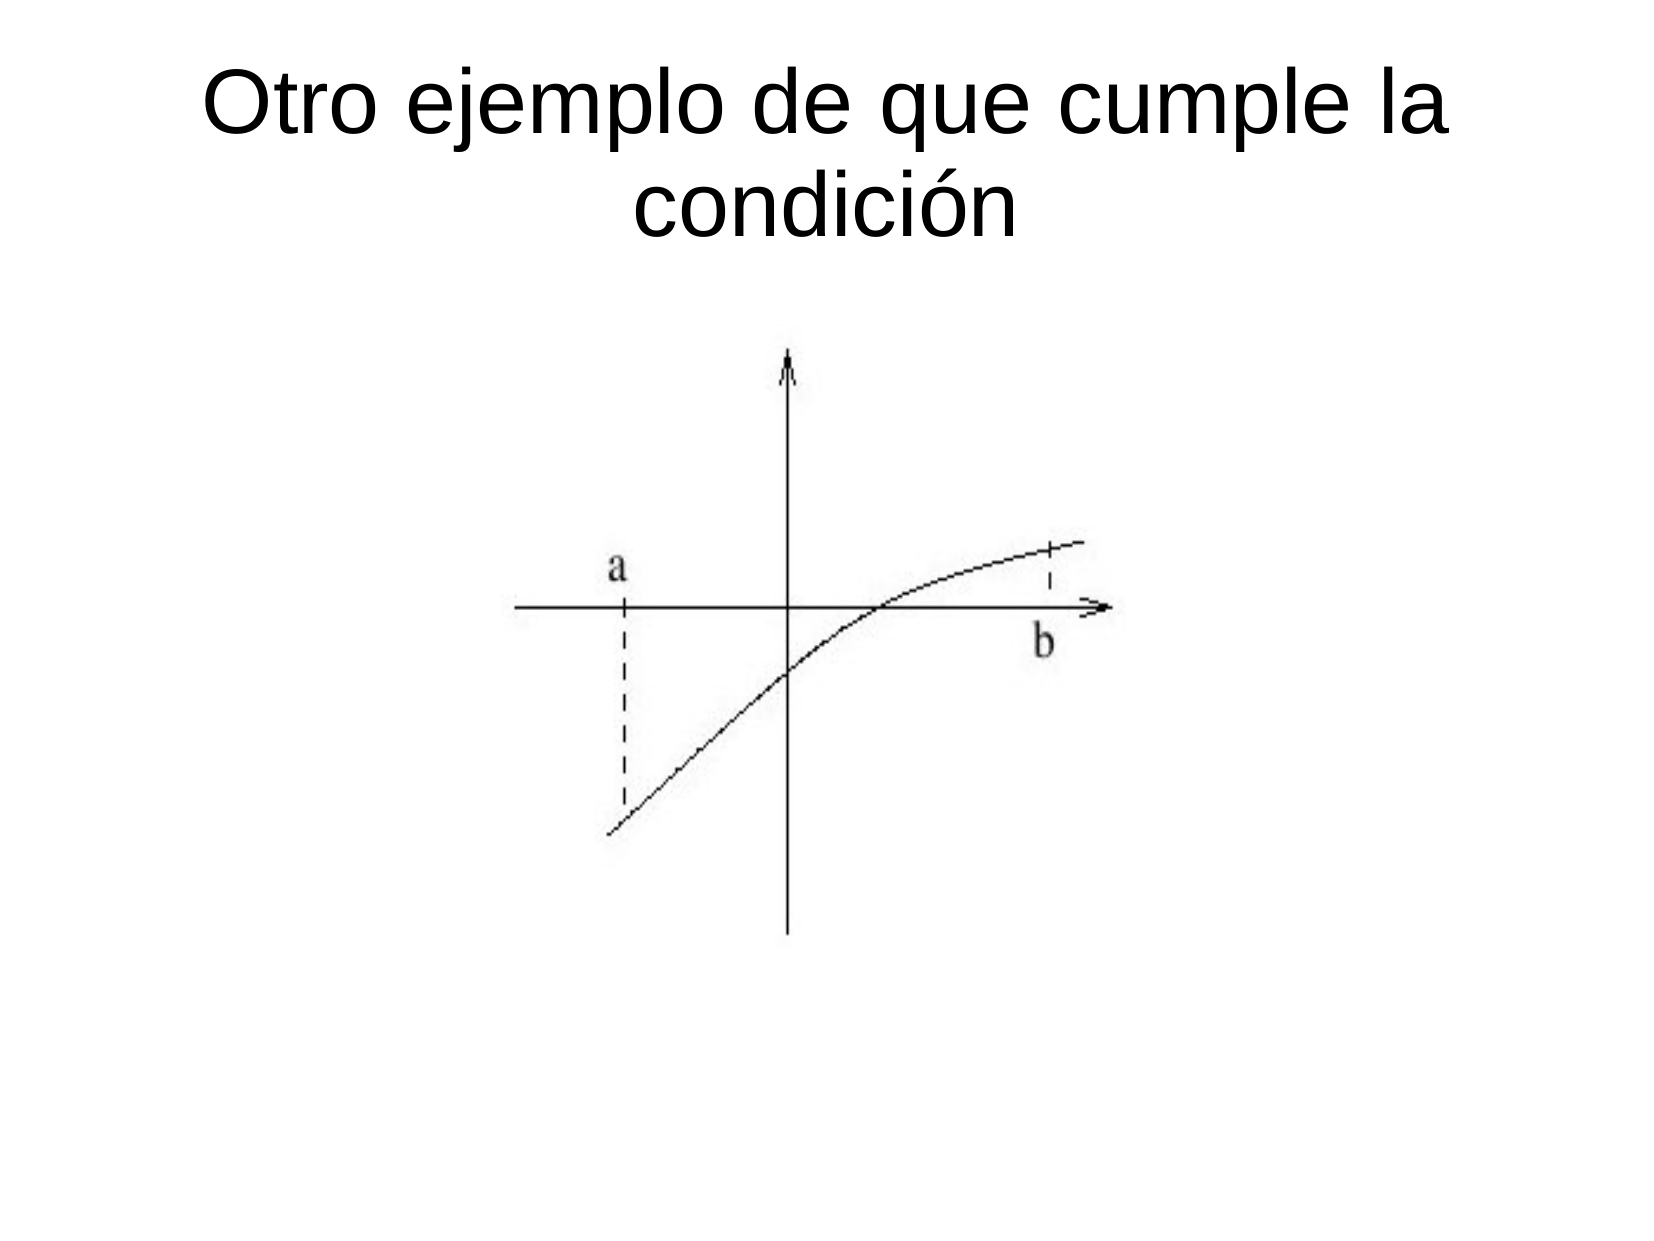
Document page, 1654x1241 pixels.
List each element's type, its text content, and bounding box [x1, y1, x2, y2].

picture [501, 324, 1144, 981]
title Otro ejemplo de que cumple la condición [82, 50, 1571, 256]
